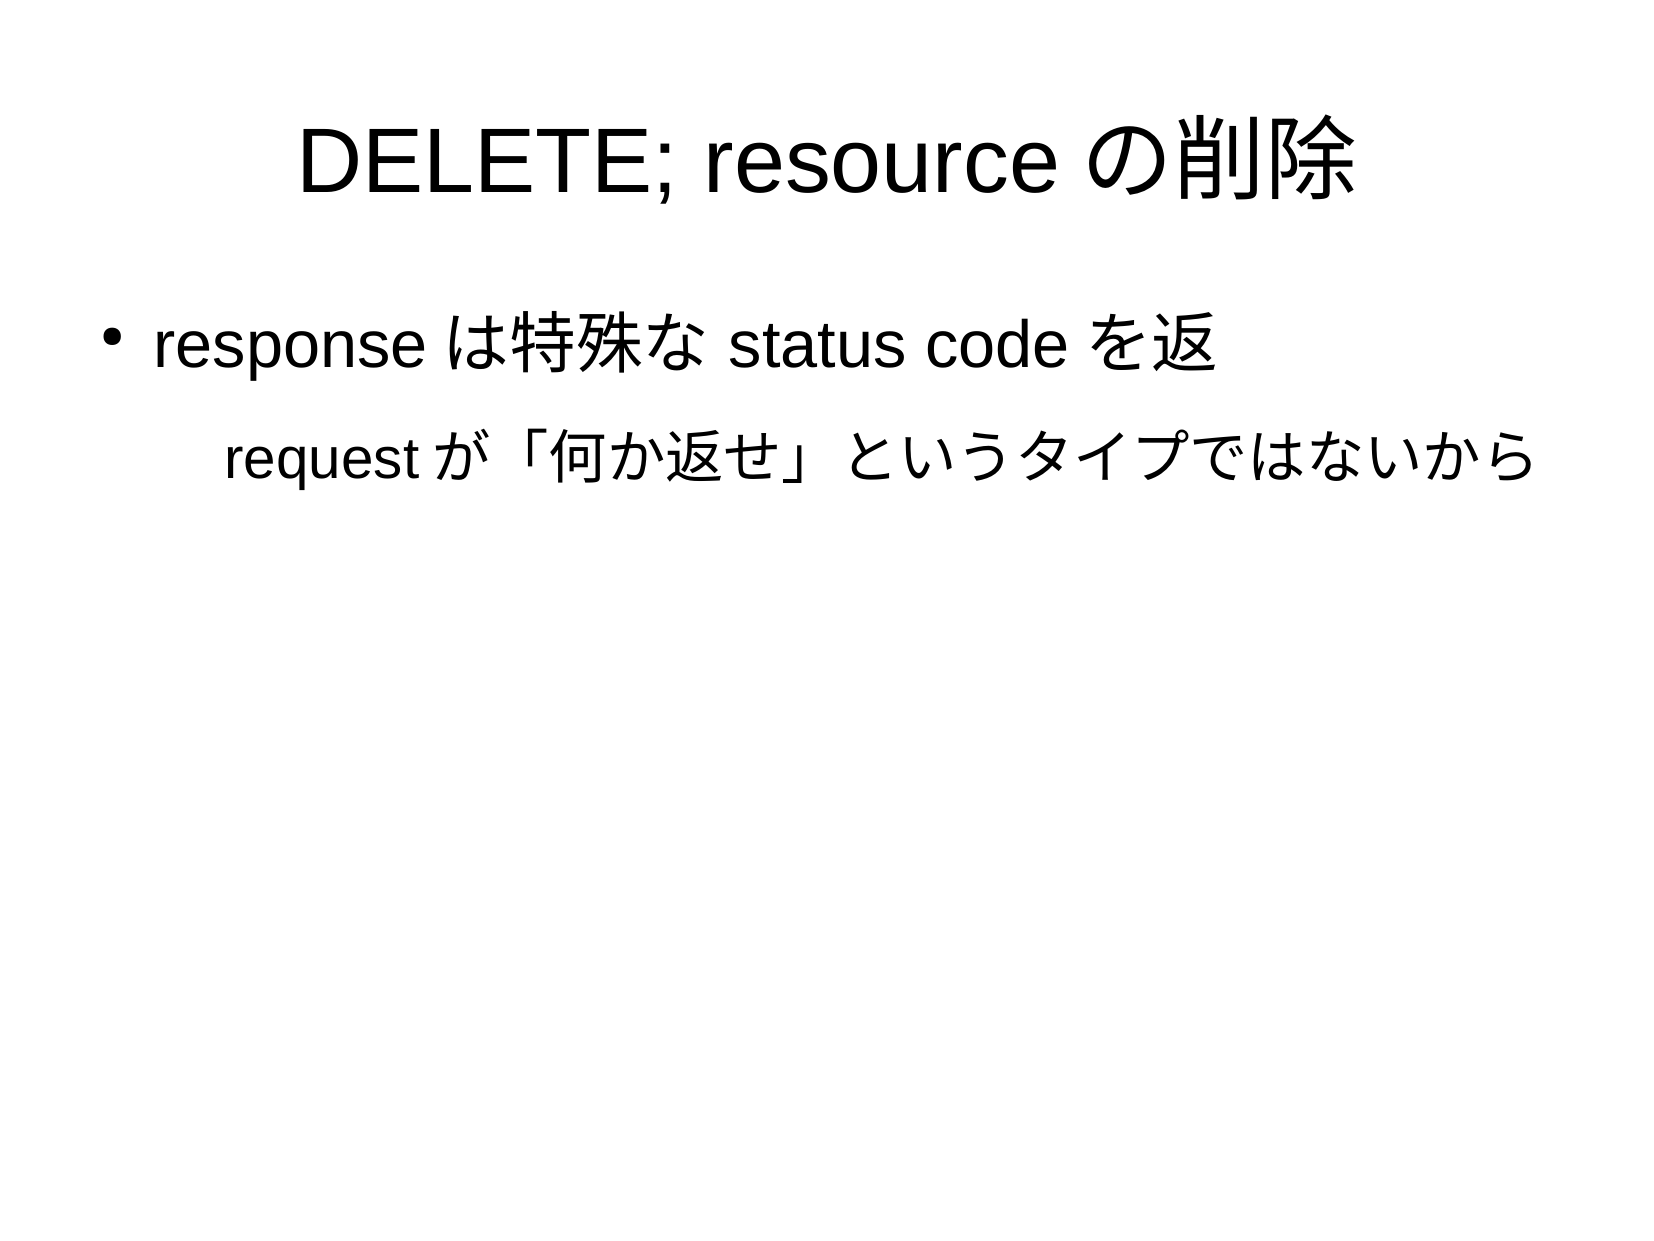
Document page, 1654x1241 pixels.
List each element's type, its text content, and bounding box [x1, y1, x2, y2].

list responseは特殊なstatus codeを返 requestが「何か返せ」というタイプではないから [82, 290, 1571, 1010]
title DELETE; resourceの削除 [82, 49, 1571, 257]
